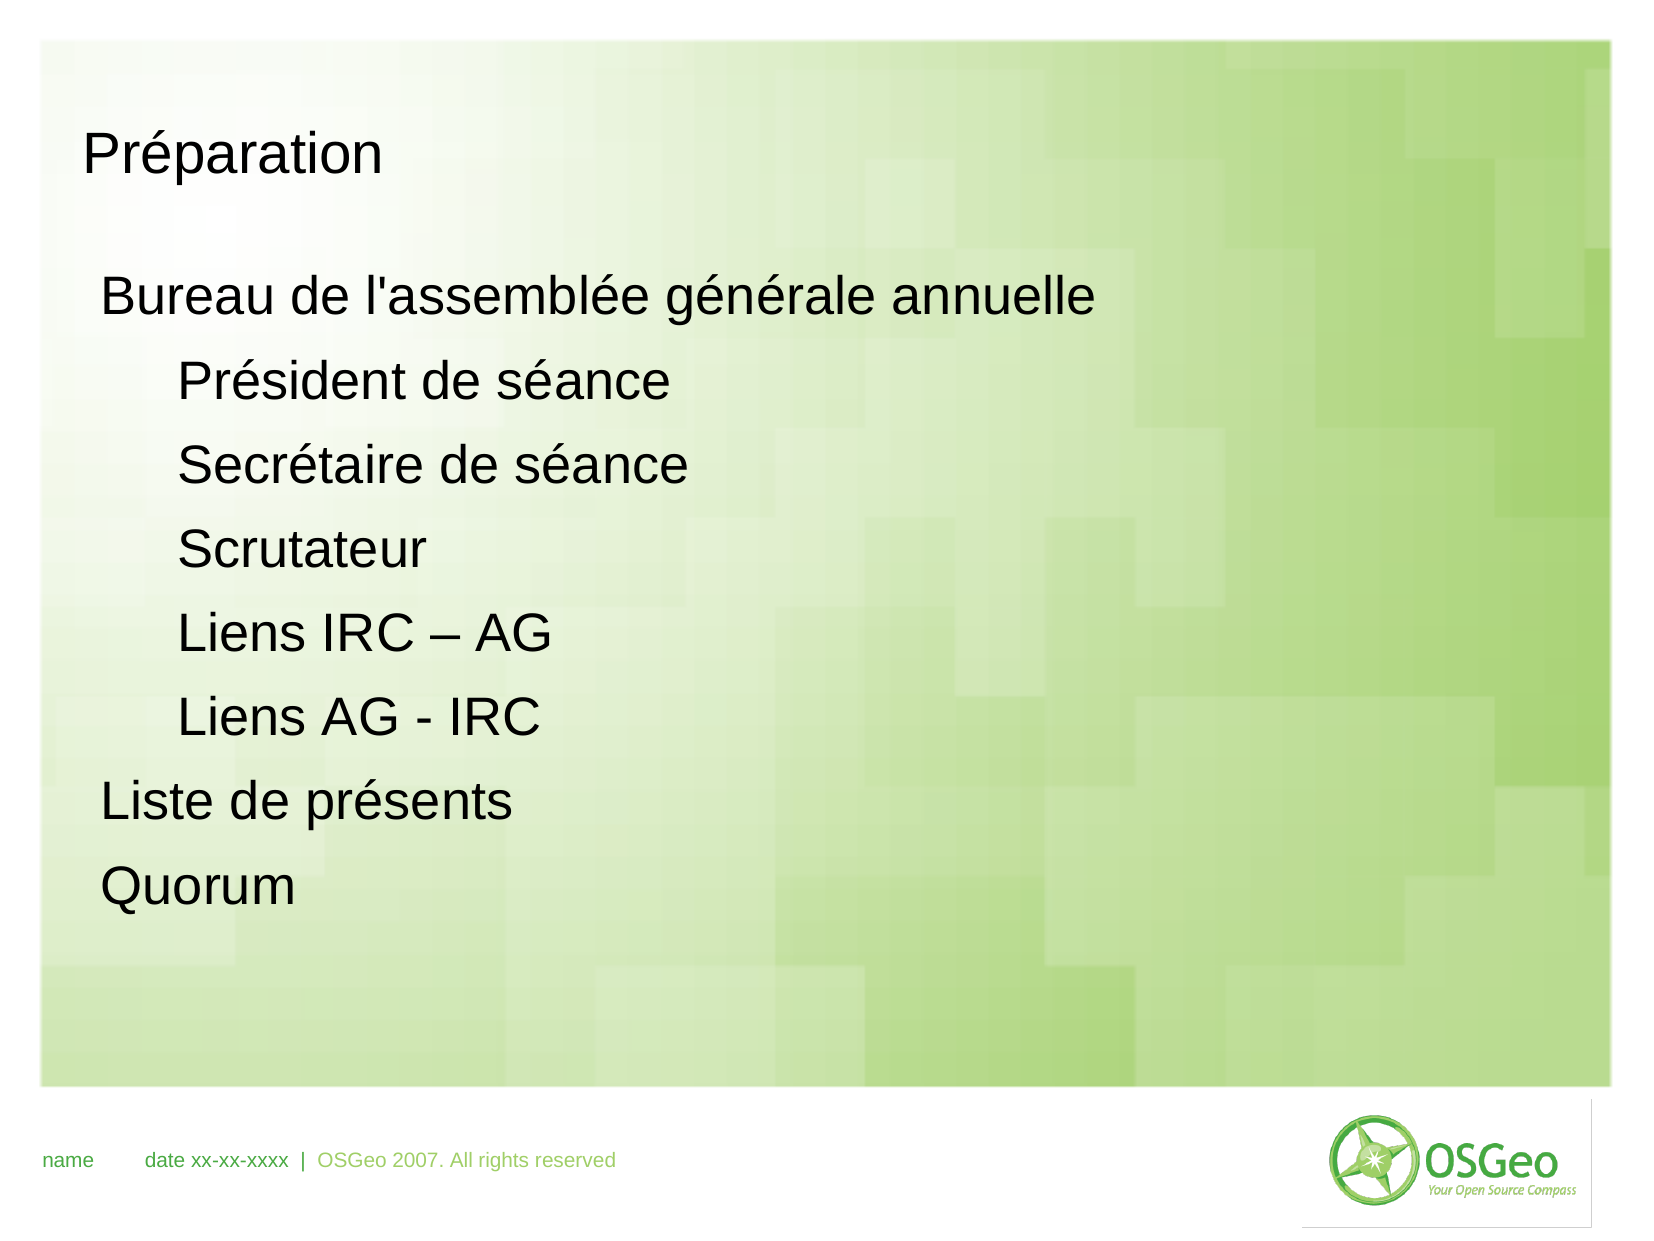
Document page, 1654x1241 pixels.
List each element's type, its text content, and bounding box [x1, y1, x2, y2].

list Bureau de l'assemblée générale annuelle Président de séance Secrétaire de séance Scrutateur Liens IRC – AG Liens AG - IRC Liste de présents Quorum [82, 265, 1571, 1109]
title Préparation [82, 49, 1571, 257]
picture [0, 1, 1654, 1239]
